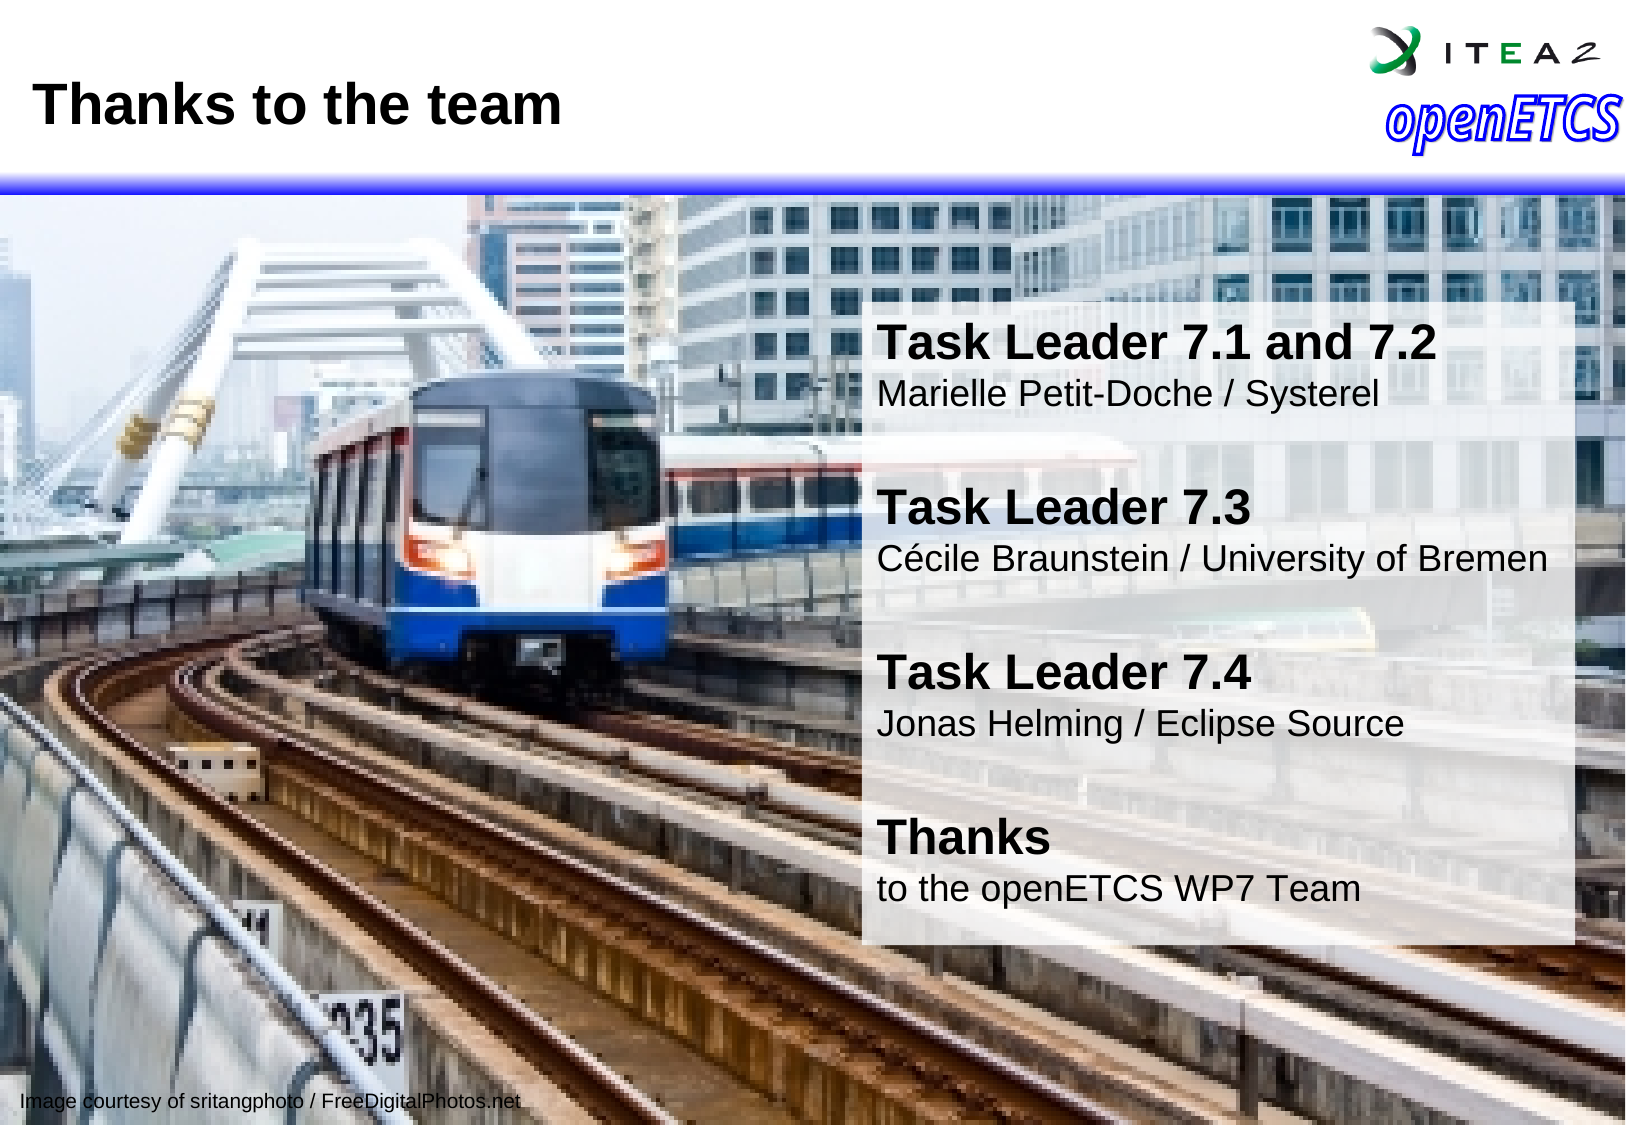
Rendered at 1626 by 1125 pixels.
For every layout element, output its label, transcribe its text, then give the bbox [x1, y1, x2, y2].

text_box Task Leader 7.1 and 7.2 Marielle Petit-Doche / Systerel Task Leader 7.3 Cécile Braunstein / University of Bremen Task Leader 7.4 Jonas Helming / Eclipse Source Thanks to the openETCS WP7 Team [861, 301, 1576, 946]
text_box Image courtesy of sritangphoto / FreeDigitalPhotos.net [4, 1080, 661, 1120]
picture [1348, 26, 1626, 76]
title Thanks to the team [32, 66, 1356, 173]
picture [0, 195, 1626, 1125]
